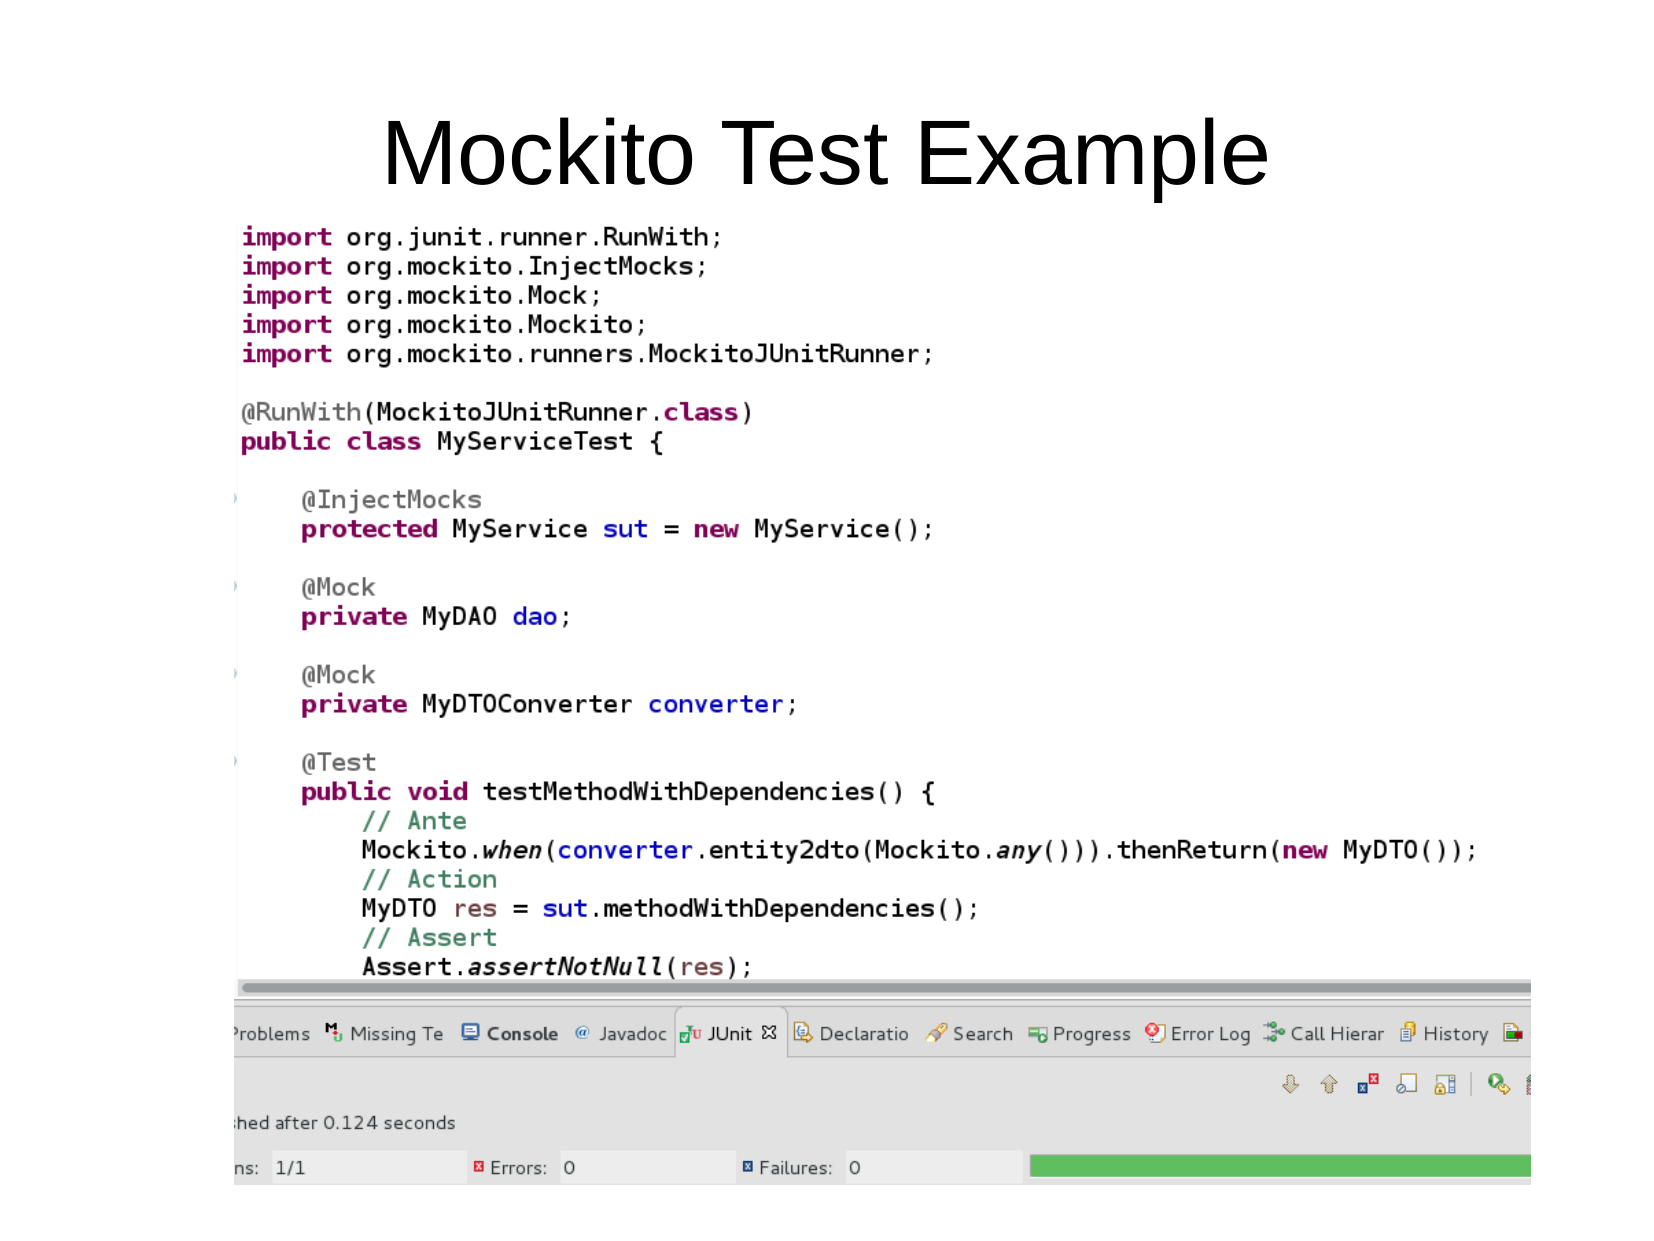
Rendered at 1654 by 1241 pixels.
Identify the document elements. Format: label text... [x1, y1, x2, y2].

title Mockito Test Example [82, 49, 1571, 257]
picture [234, 223, 1531, 1186]
